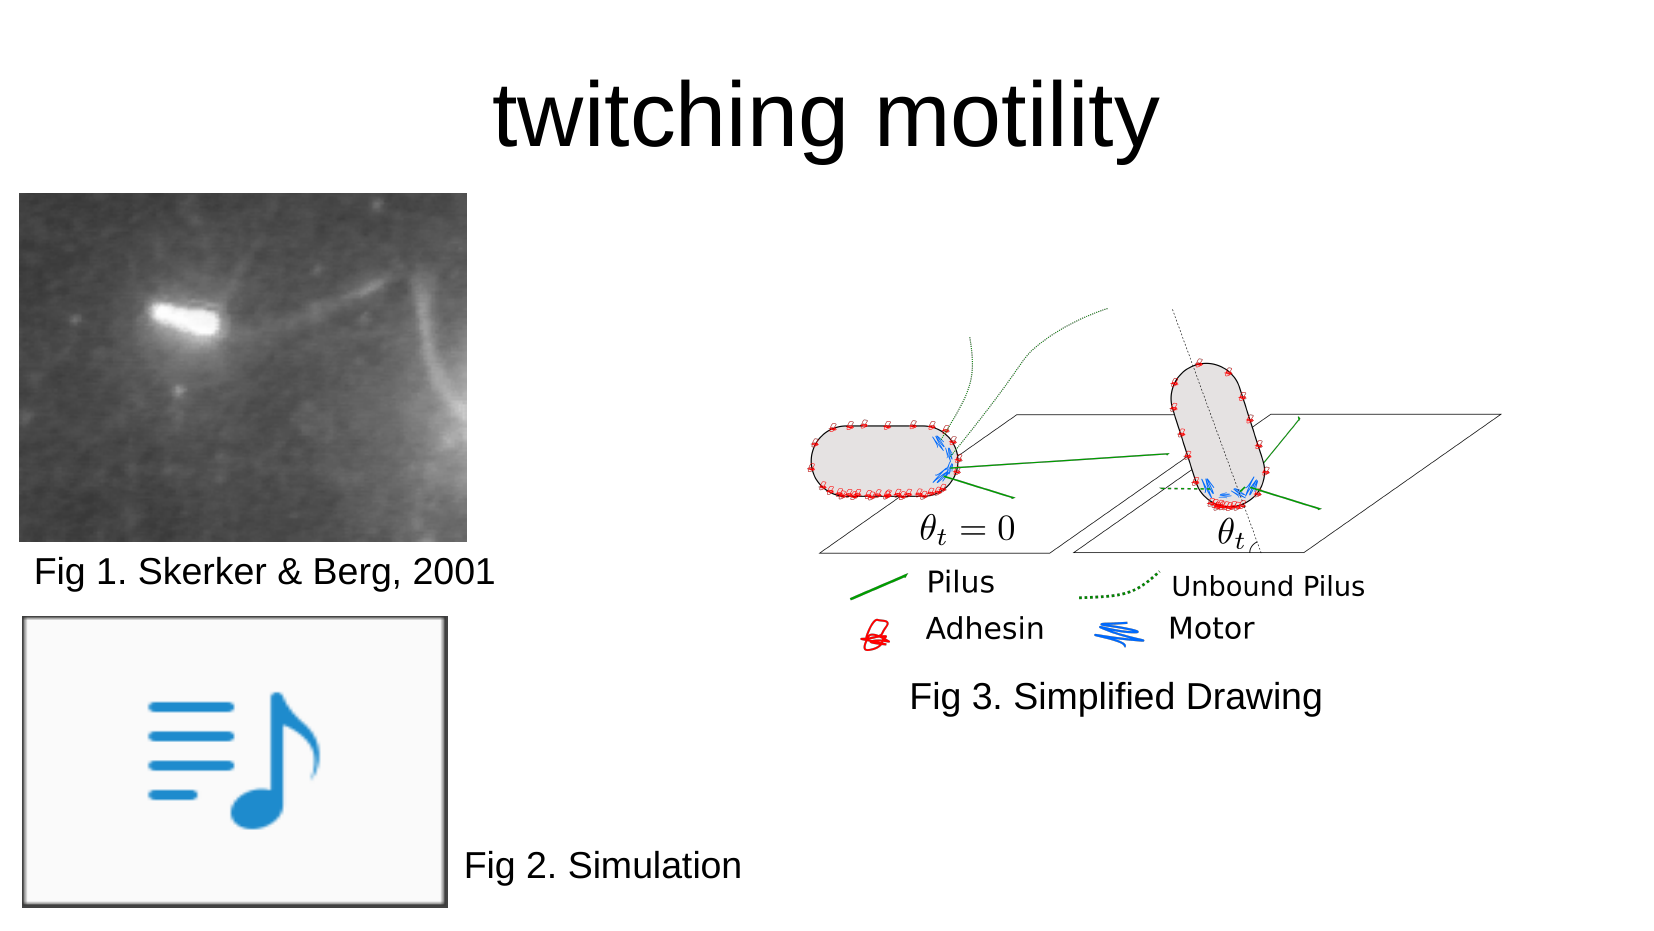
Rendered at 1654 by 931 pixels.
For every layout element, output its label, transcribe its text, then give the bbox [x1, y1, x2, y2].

text_box [18, 192, 468, 542]
text_box Fig 1. Skerker & Berg, 2001 [18, 542, 577, 600]
text_box [21, 614, 449, 909]
text_box Fig 3. Simplified Drawing [894, 668, 1453, 726]
picture [807, 308, 1502, 651]
title twitching motility [82, 37, 1571, 193]
text_box Fig 2. Simulation [448, 837, 1007, 895]
